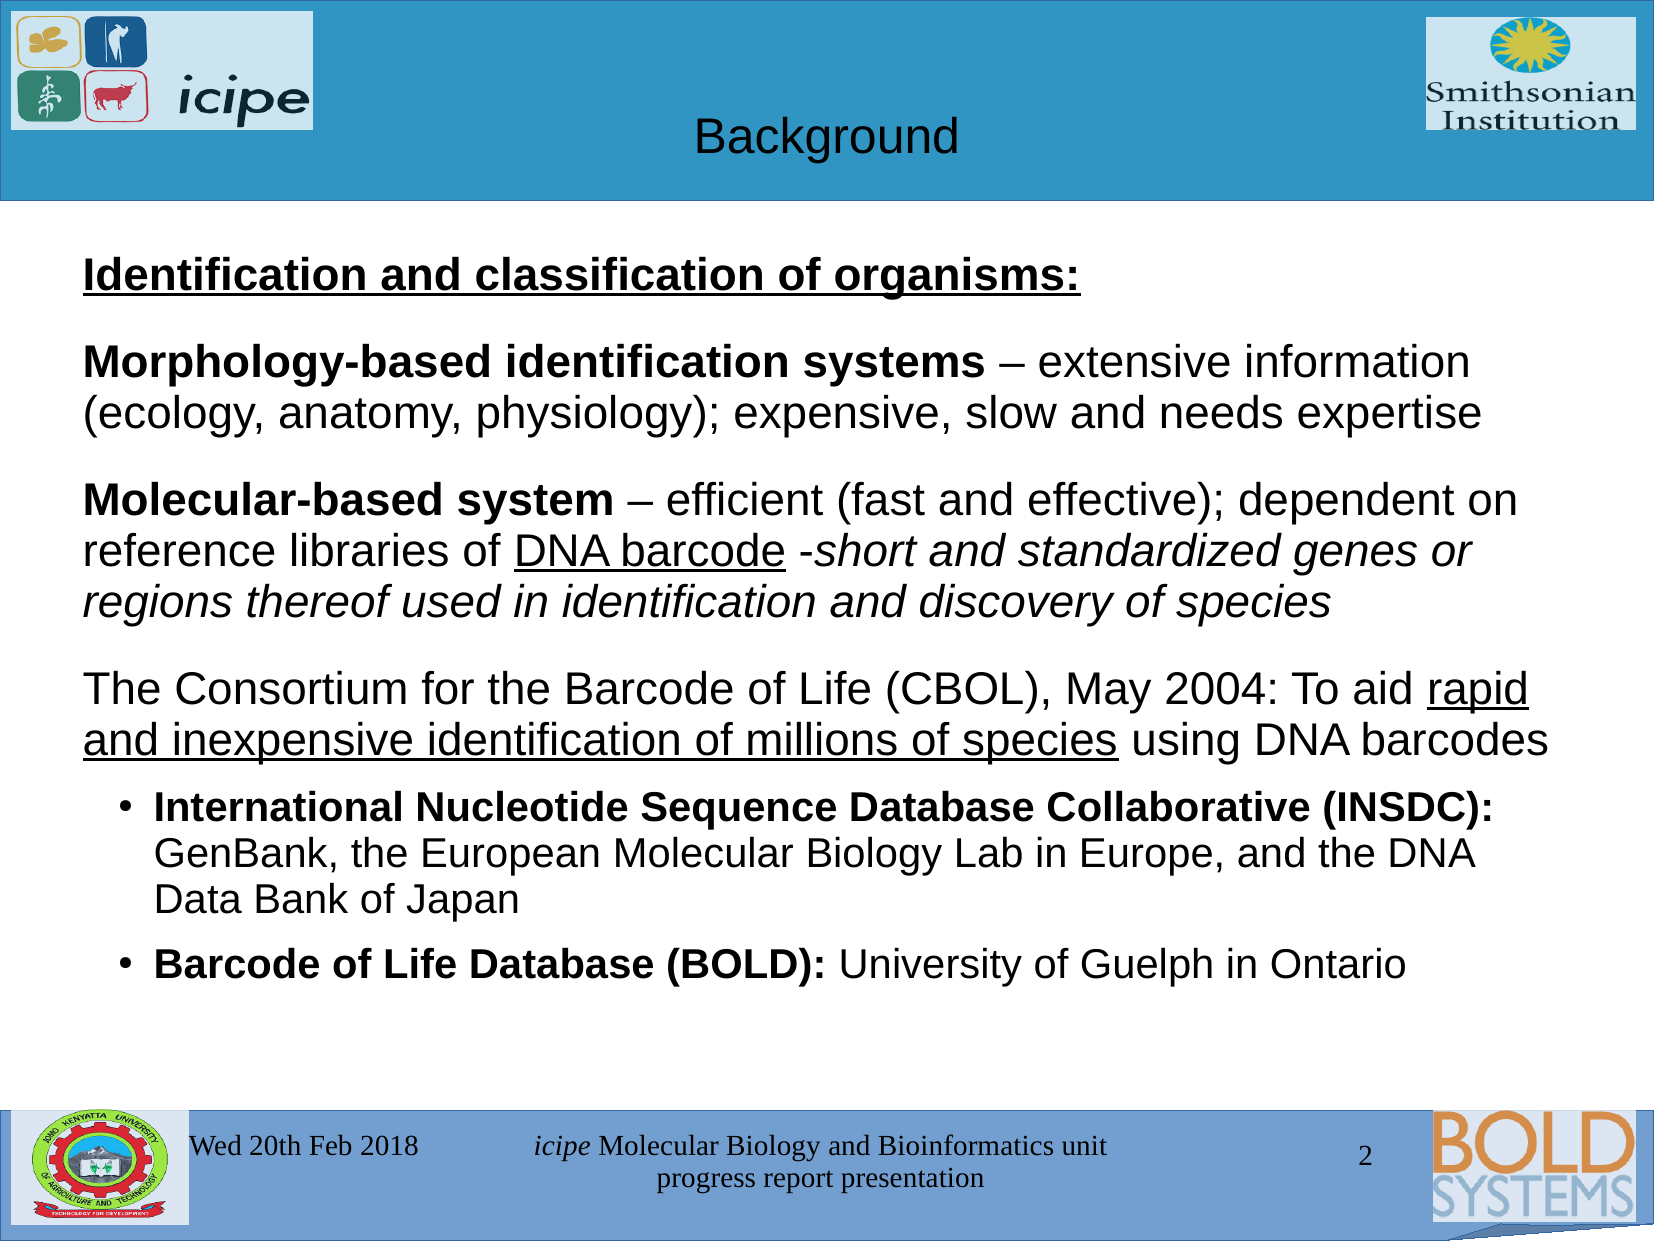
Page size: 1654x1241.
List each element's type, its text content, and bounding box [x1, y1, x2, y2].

subtitle Identification and classification of organisms: Morphology-based identification systems – extensive information (ecology, anatomy, physiology); expensive, slow and needs expertise Molecular-based system – efficient (fast and effective); dependent on reference libraries of DNA barcode -short and standardized genes or regions thereof used in identification and discovery of species The Consortium for the Barcode of Life (CBOL), May 2004: To aid rapid and inexpensive identification of millions of species using DNA barcodes International Nucleotide Sequence Database Collaborative (INSDC): GenBank, the European Molecular Biology Lab in Europe, and the DNA Data Bank of Japan Barcode of Life Database (BOLD): University of Guelph in Ontario [82, 200, 1571, 1111]
table_cell [11, 1104, 82, 1110]
picture [11, 11, 313, 130]
picture [1426, 17, 1636, 130]
title Background [82, 76, 1571, 195]
